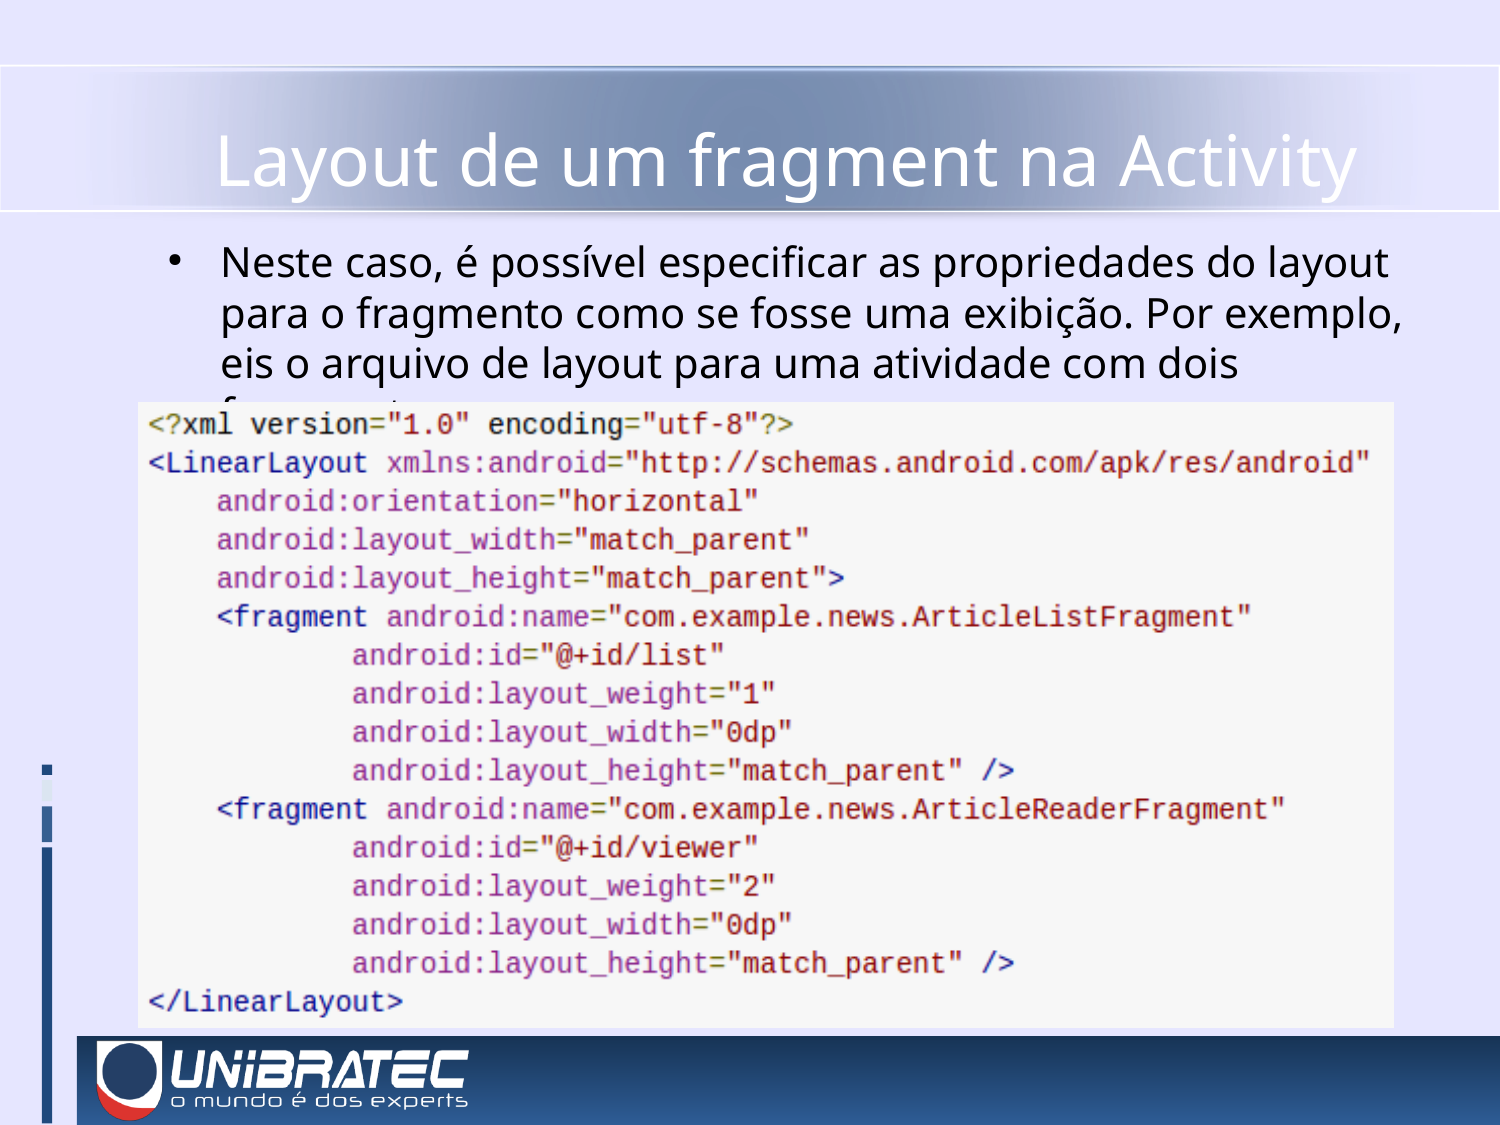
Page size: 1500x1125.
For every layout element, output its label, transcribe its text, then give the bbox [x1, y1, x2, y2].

title Layout de um fragment na Activity [150, 84, 1424, 233]
picture [96, 1040, 469, 1121]
picture [0, 58, 1500, 227]
picture [138, 402, 1394, 1028]
list Neste caso, é possível especificar as propriedades do layout para o fragmento como se fosse uma exibição. Por exemplo, eis o arquivo de layout para uma atividade com dois fragmentos: [150, 236, 1441, 1028]
